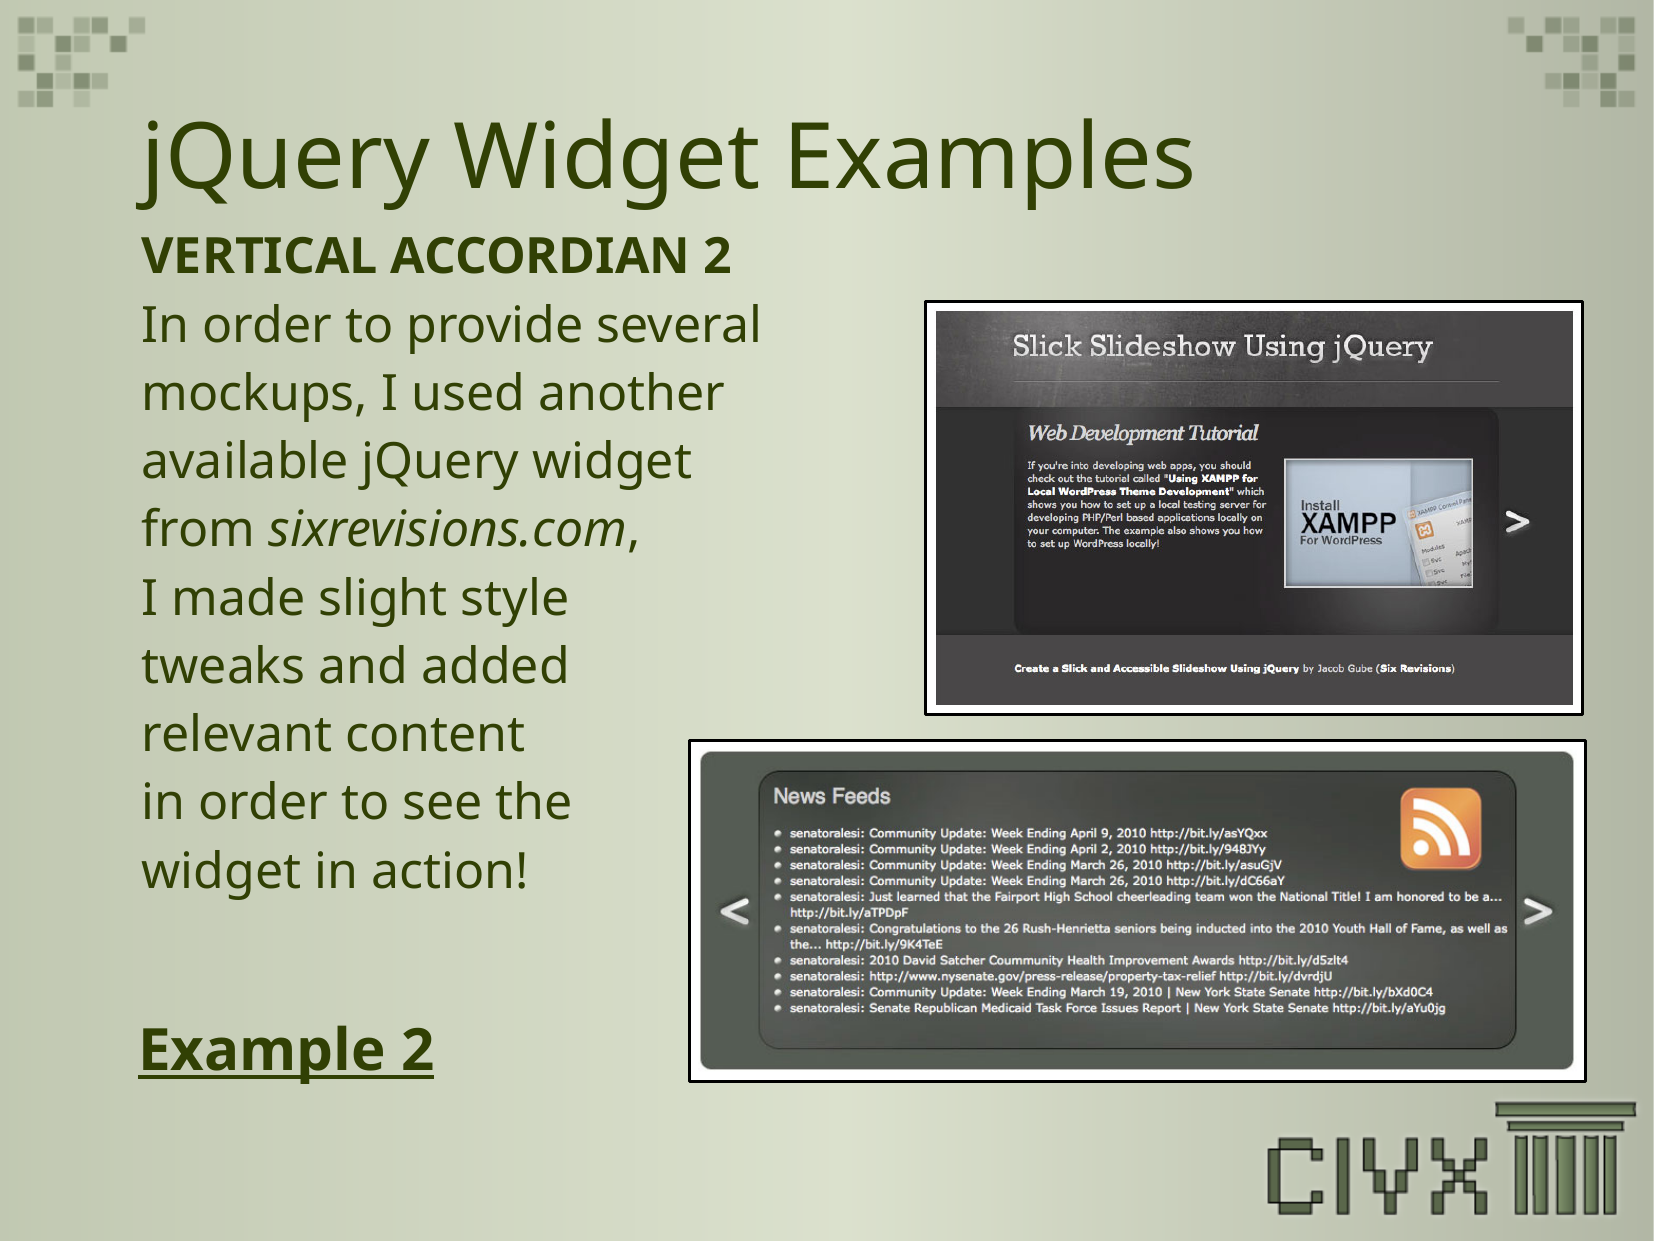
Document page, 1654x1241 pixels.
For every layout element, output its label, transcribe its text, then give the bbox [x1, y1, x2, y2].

picture [0, 0, 1654, 1241]
title jQuery Widget Examples [141, 56, 1630, 250]
text_box Example 2 [138, 1013, 492, 1082]
subtitle VERTICAL ACCORDIAN 2 In order to provide several mockups, I used another available jQuery widget from sixrevisions.com, I made slight style tweaks and added relevant content in order to see the widget in action! [141, 262, 1630, 1066]
